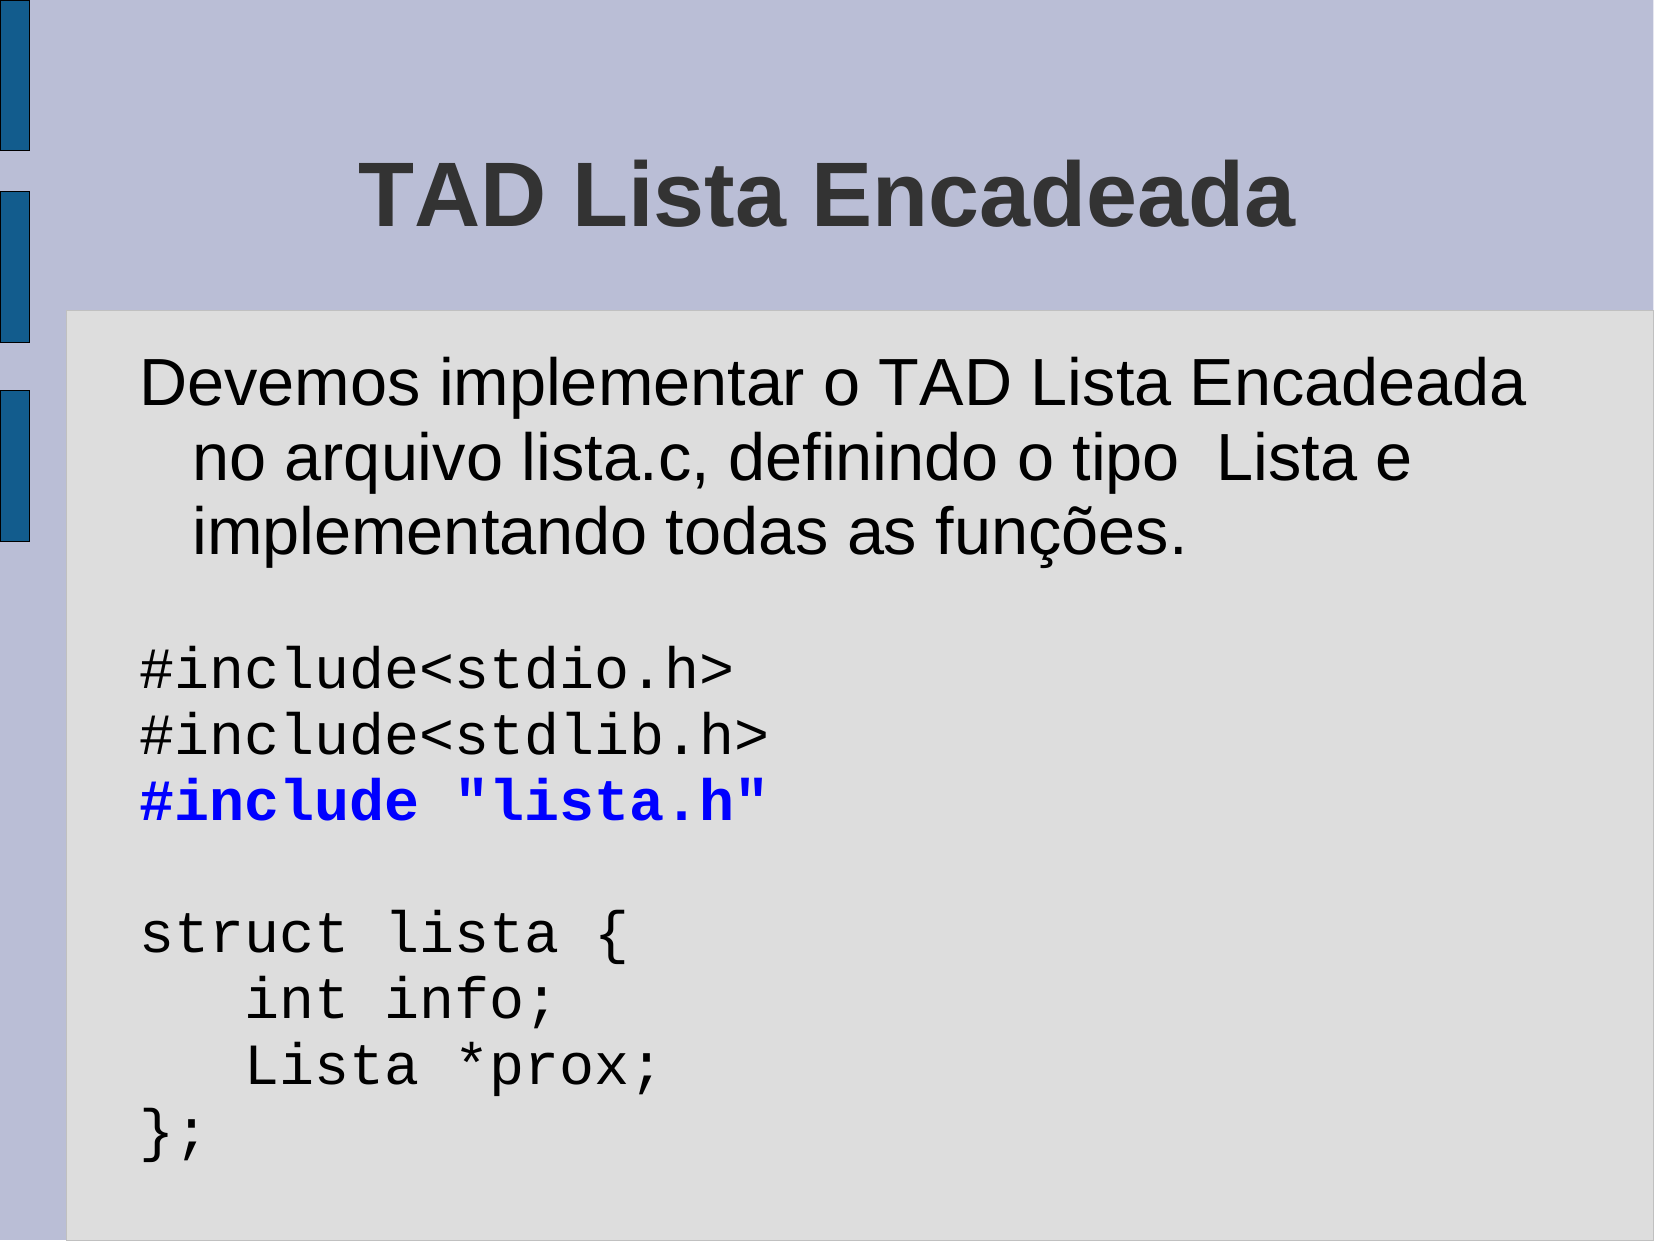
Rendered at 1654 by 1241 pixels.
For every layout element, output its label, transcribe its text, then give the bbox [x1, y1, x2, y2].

list #include<stdio.h> #include<stdlib.h> #include "lista.h" struct lista { int info; Lista *prox; }; [121, 640, 1534, 1147]
list Devemos implementar o TAD Lista Encadeada no arquivo lista.c, definindo o tipo Lista e implementando todas as funções. [121, 344, 1534, 570]
title TAD Lista Encadeada [121, 91, 1534, 299]
